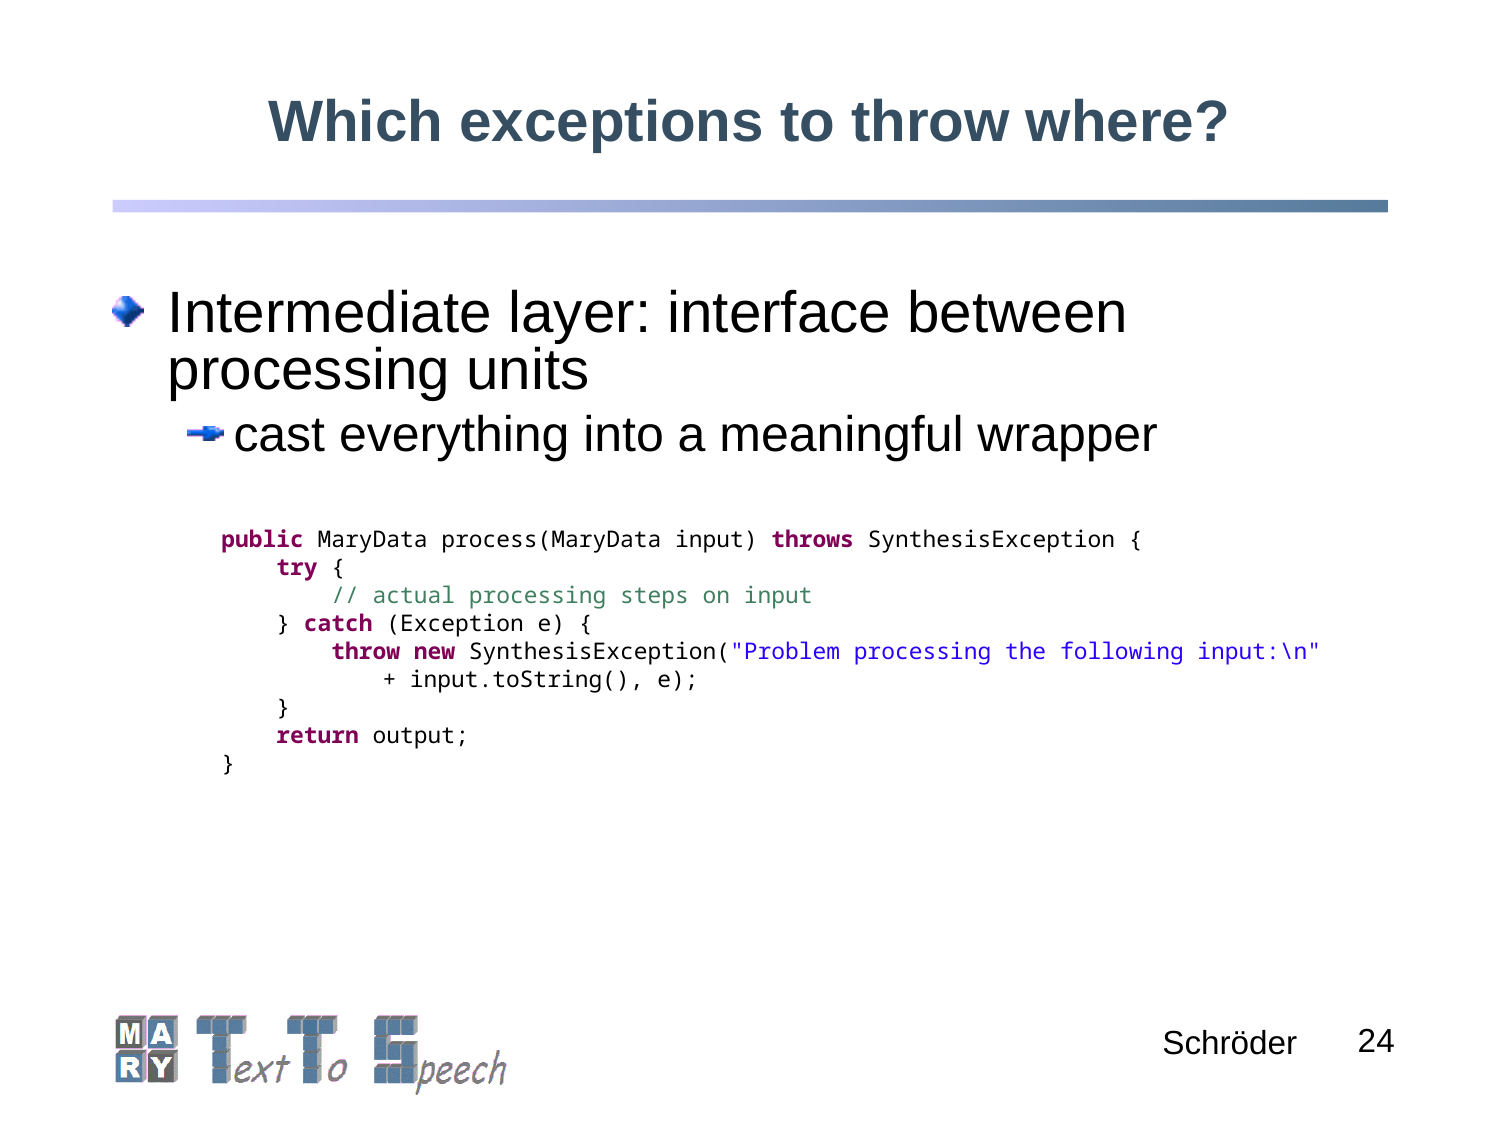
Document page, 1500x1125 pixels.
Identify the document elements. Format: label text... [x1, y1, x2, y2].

title Which exceptions to throw where? [112, 57, 1387, 193]
text_box public MaryData process(MaryData input) throws SynthesisException { try { // actual processing steps on input } catch (Exception e) { throw new SynthesisException("Problem processing the following input:\n" + input.toString(), e); } return output; } [206, 517, 1388, 768]
picture [112, 1012, 507, 1096]
list Intermediate layer: interface between processing units cast everything into a meaningful wrapper [112, 287, 1387, 997]
